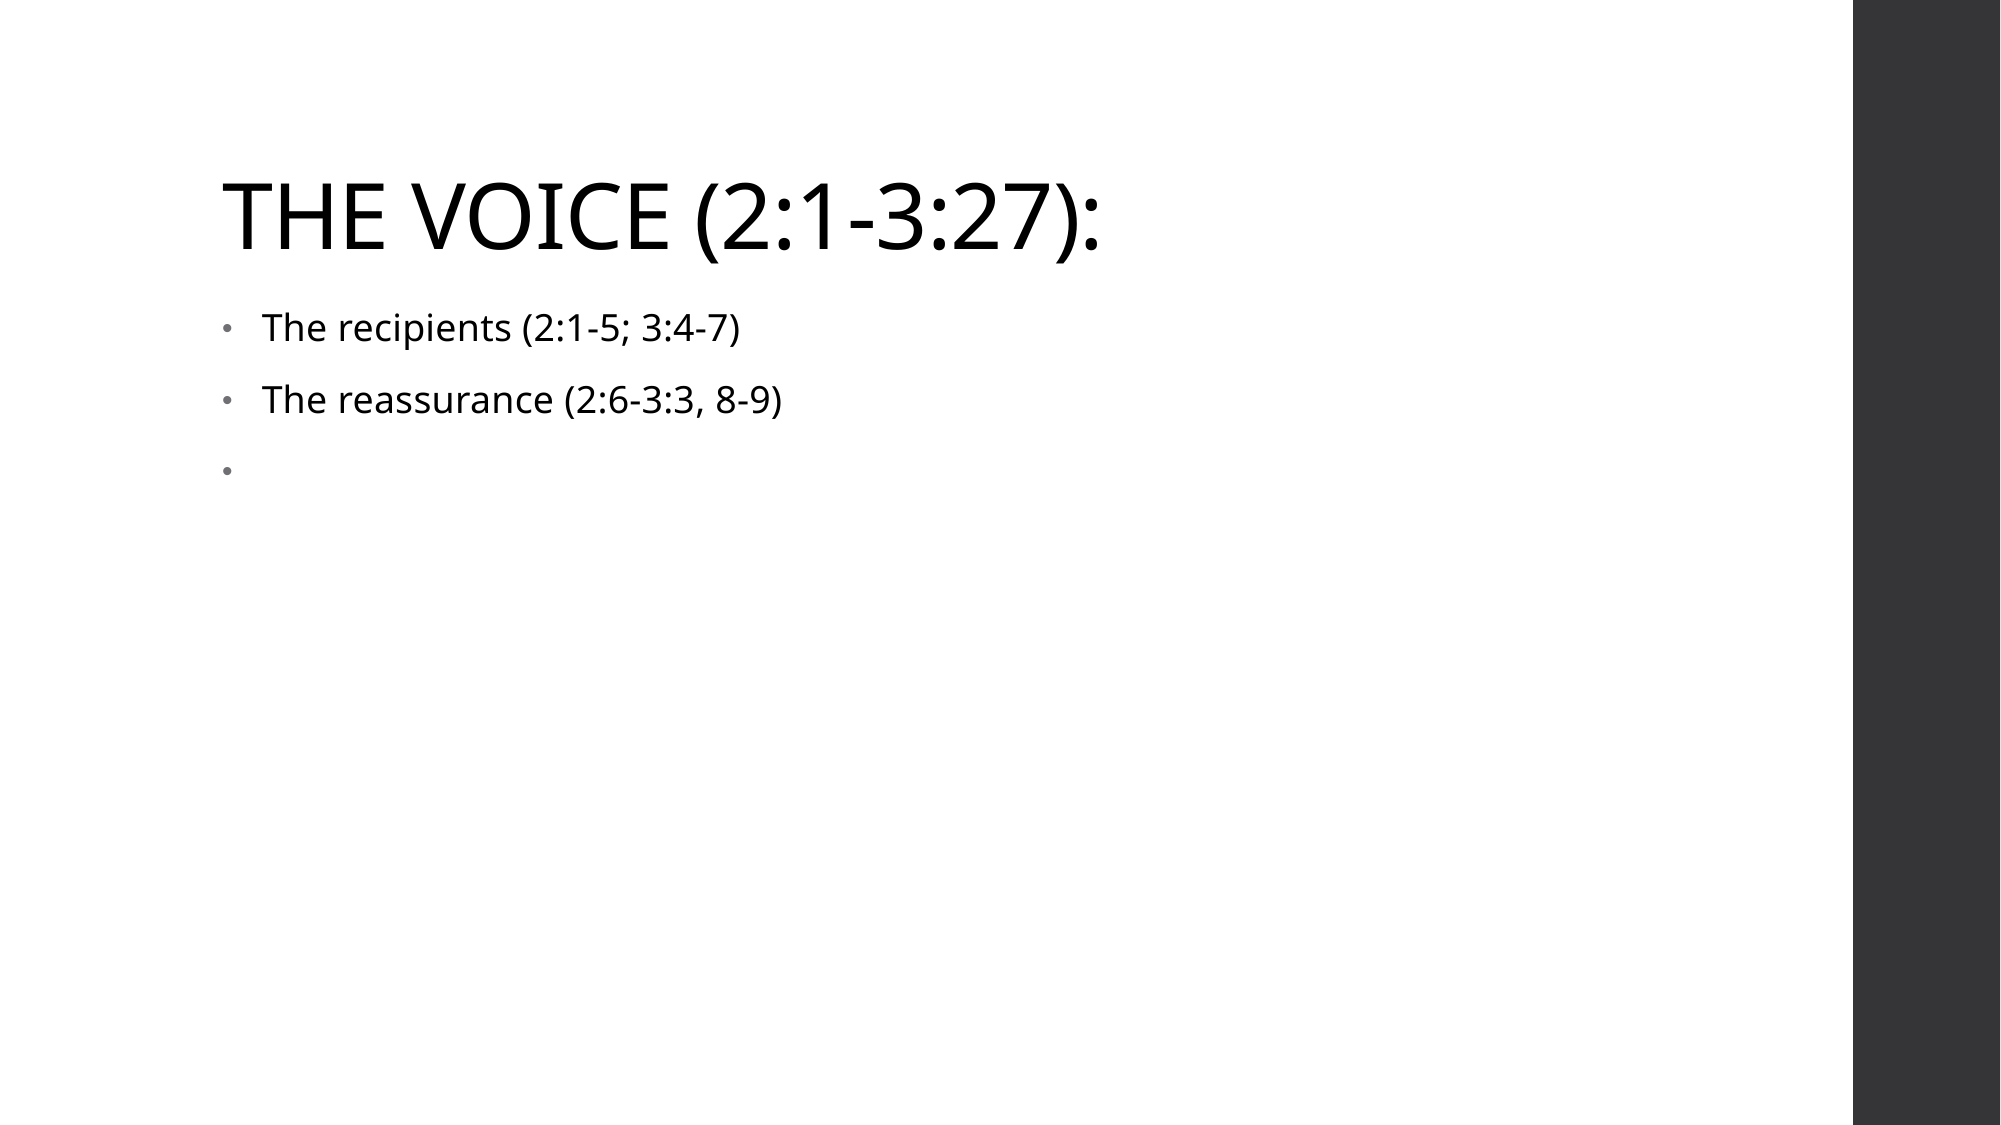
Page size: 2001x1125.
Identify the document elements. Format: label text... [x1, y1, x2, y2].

title THE VOICE (2:1-3:27): [206, 60, 1797, 278]
list The recipients (2:1-5; 3:4-7) The reassurance (2:6-3:3, 8-9) [206, 299, 1617, 1014]
